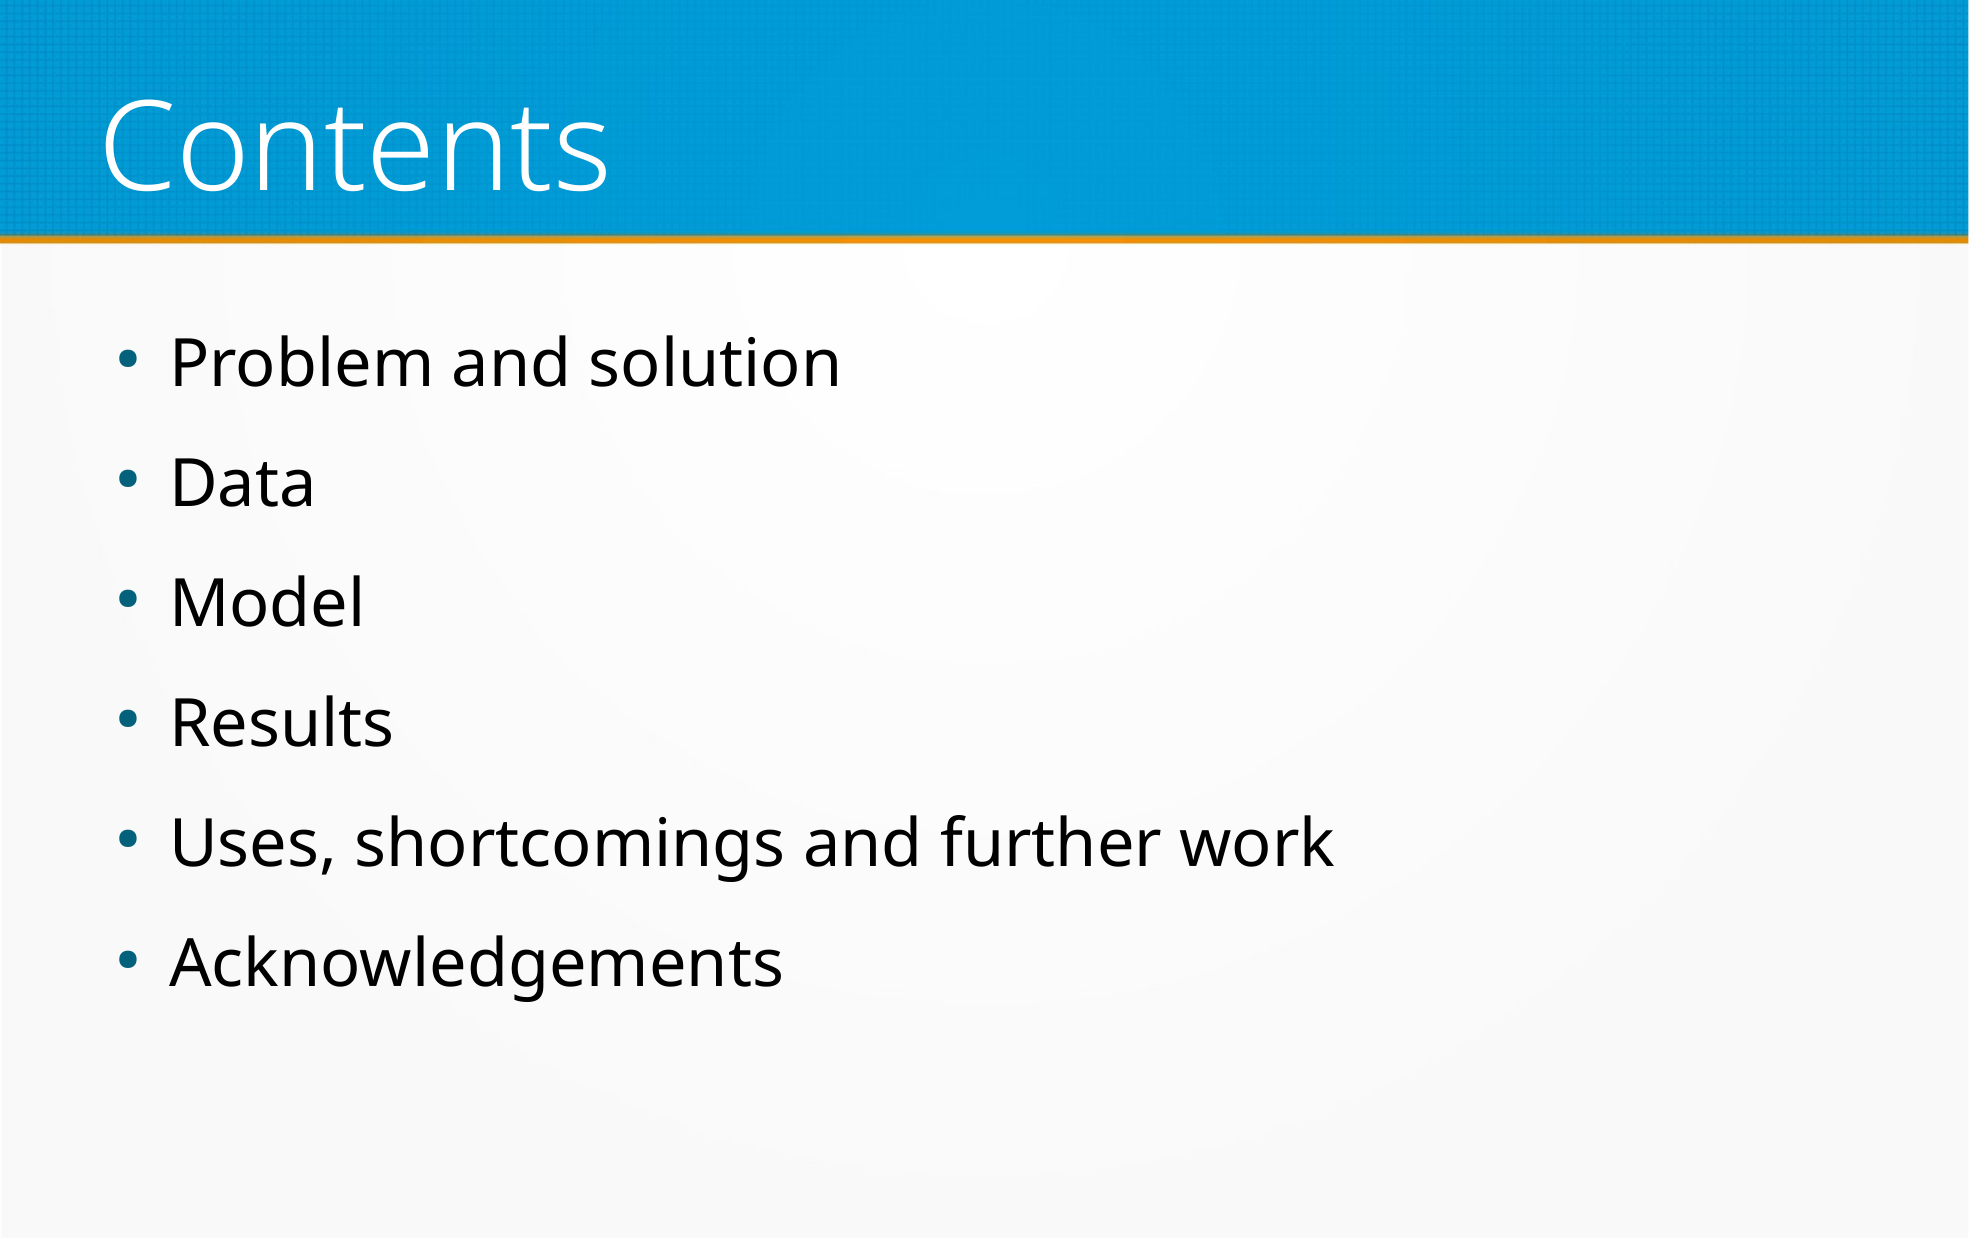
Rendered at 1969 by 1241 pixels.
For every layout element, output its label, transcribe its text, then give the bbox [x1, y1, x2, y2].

picture [0, 233, 1969, 1241]
title Contents [98, 19, 1870, 227]
list Problem and solution Data Model Results Uses, shortcomings and further work Acknowledgements [98, 315, 1861, 1081]
